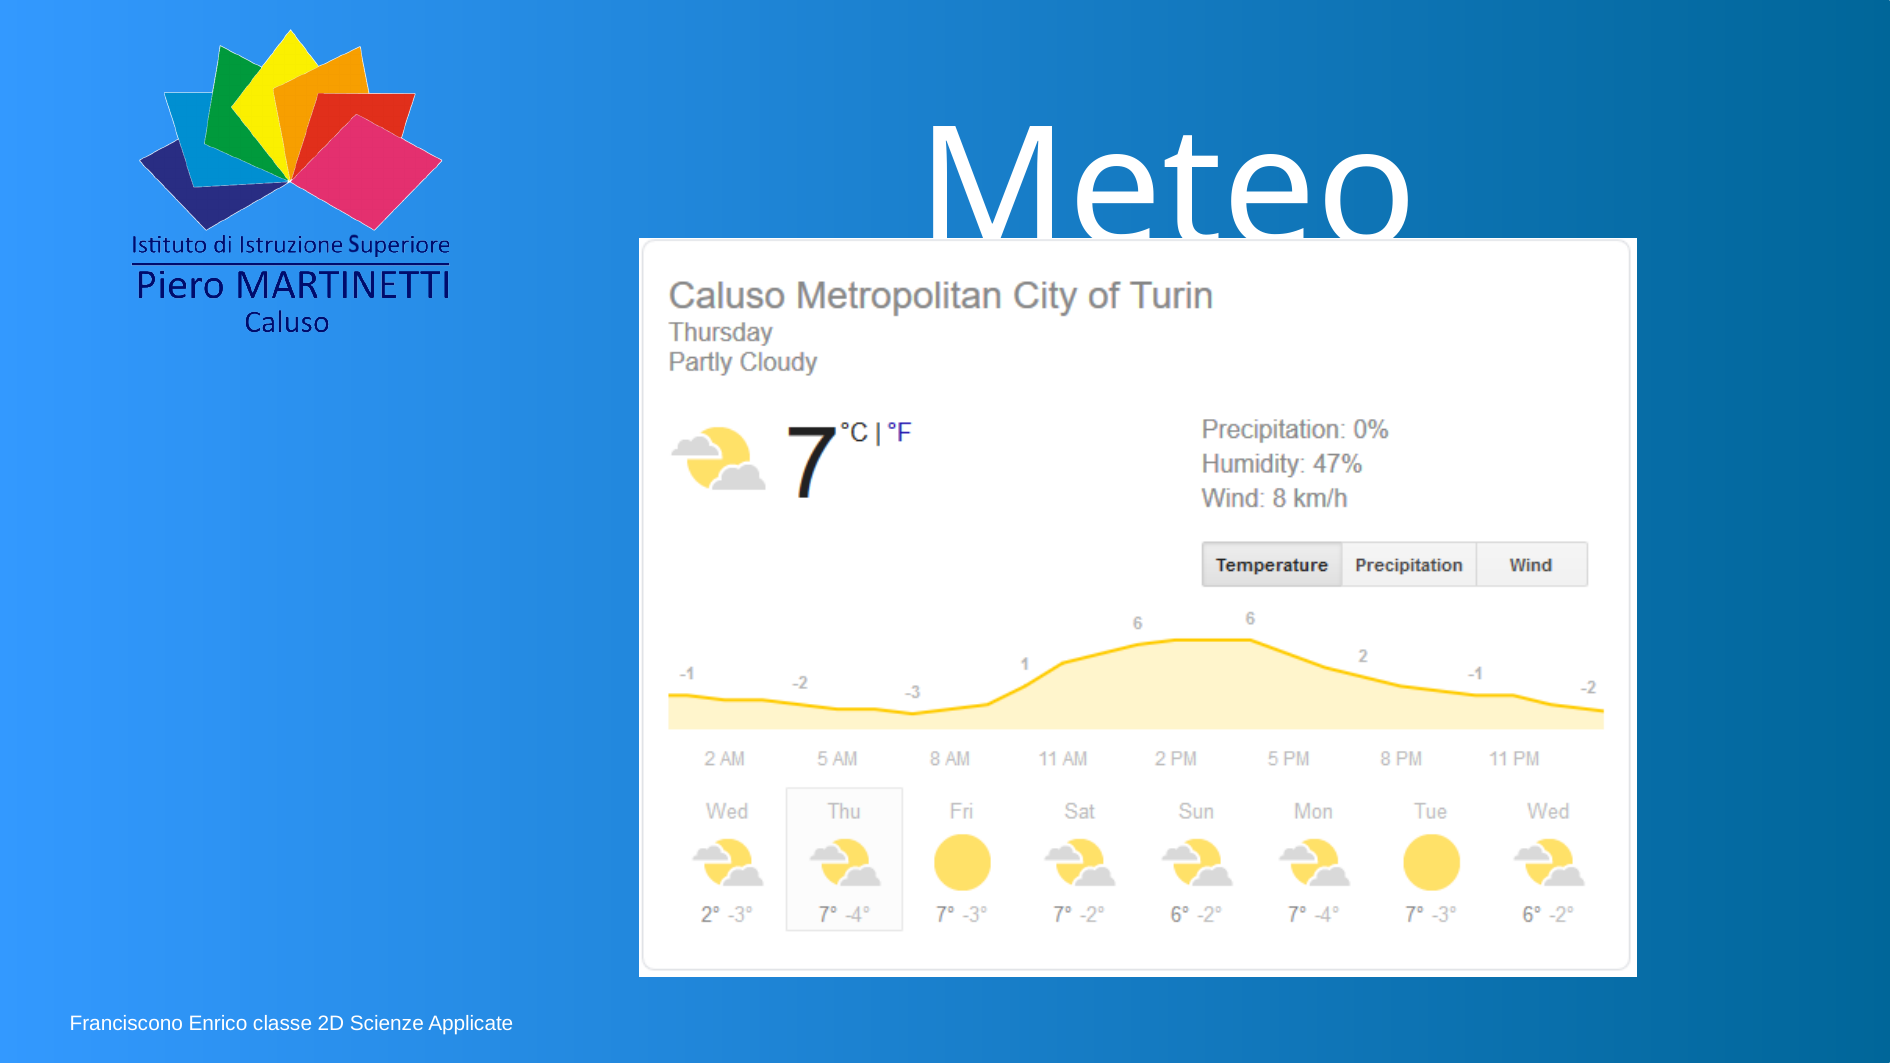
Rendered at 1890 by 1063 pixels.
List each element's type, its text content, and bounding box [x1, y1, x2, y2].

picture [639, 238, 1637, 977]
picture [0, 23, 591, 355]
text_box Meteo [591, 59, 1760, 268]
text_box Franciscono Enrico classe 2D Scienze Applicate [54, 1004, 628, 1063]
